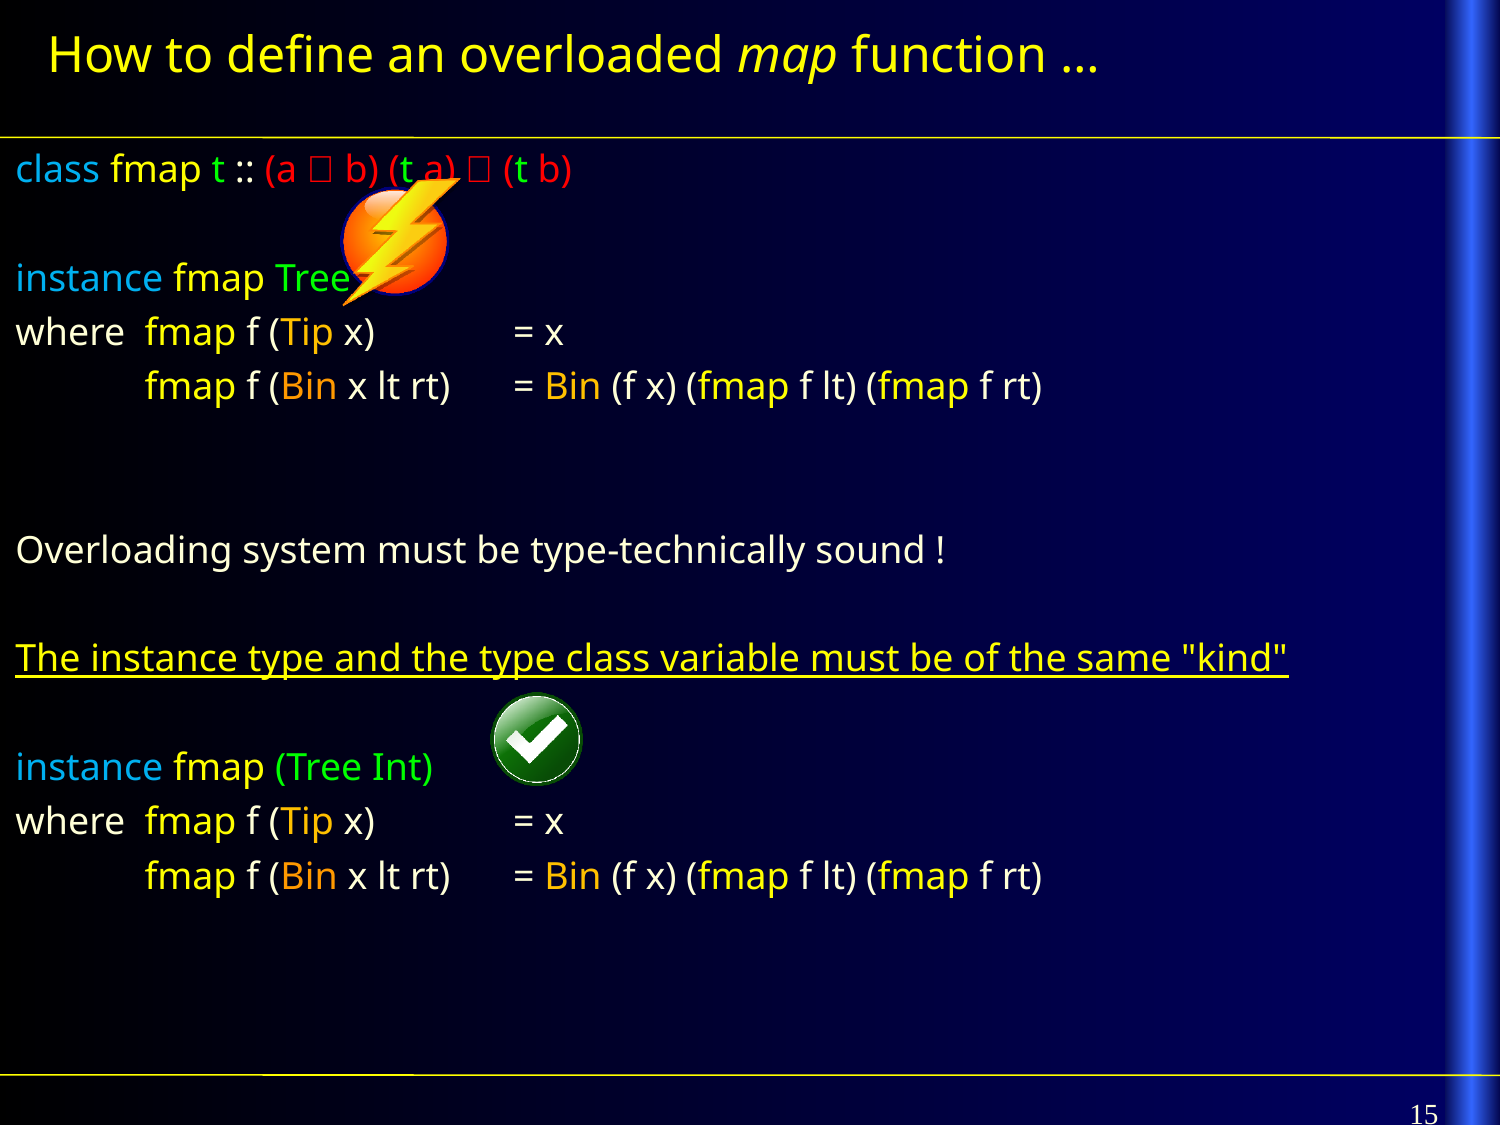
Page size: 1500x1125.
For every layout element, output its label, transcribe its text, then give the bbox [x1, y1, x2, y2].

text_box How to define an overloaded map function … [32, 0, 1367, 113]
picture [340, 178, 461, 309]
text_box class fmap t :: (a  b) (t a)  (t b) instance fmap Tree where fmap f (Tip x) = x fmap f (Bin x lt rt) = Bin (f x) (fmap f lt) (fmap f rt) Overloading system must be type-technically sound ! The instance type and the type class variable must be of the same "kind" instance fmap (Tree Int) where fmap f (Tip x) = x fmap f (Bin x lt rt) = Bin (f x) (fmap f lt) (fmap f rt) [0, 137, 1500, 1026]
picture [490, 692, 583, 786]
